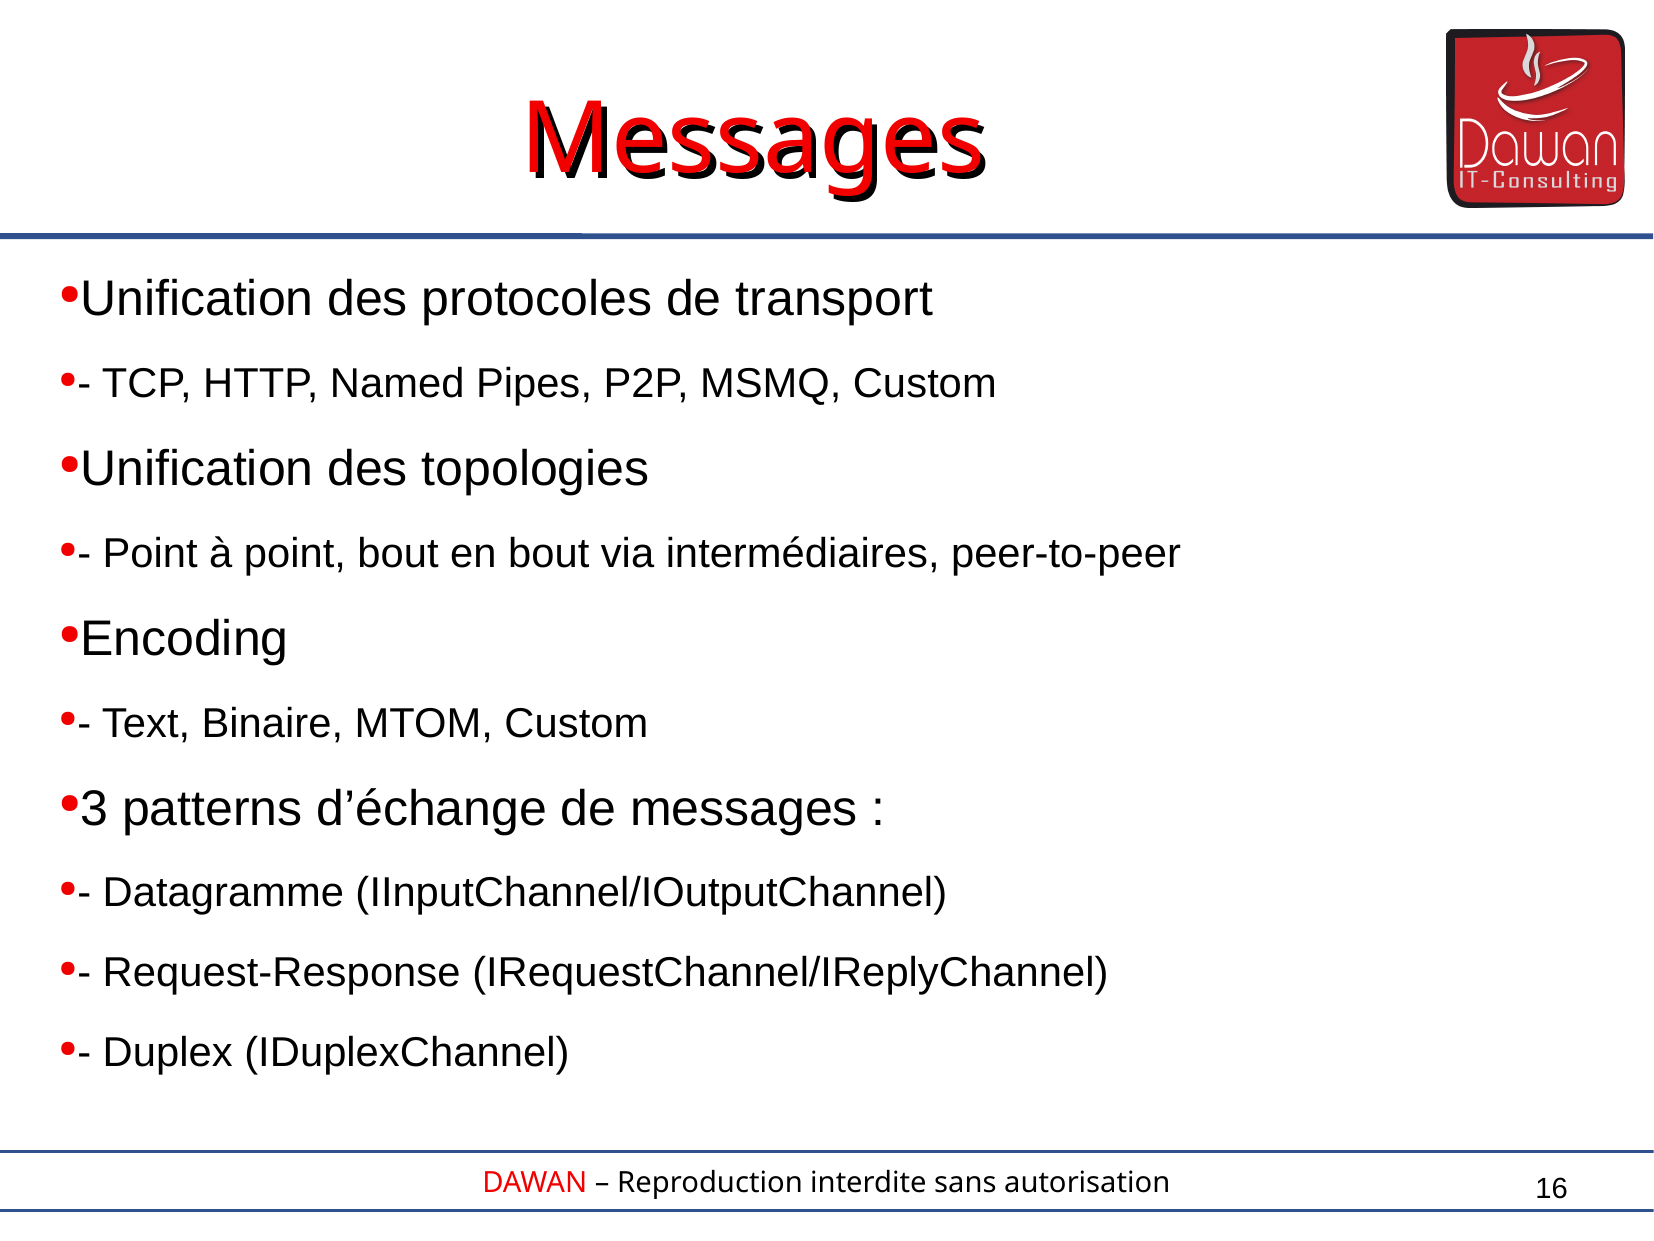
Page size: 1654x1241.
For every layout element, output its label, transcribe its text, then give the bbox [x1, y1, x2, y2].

list Unification des protocoles de transport - TCP, HTTP, Named Pipes, P2P, MSMQ, Custom Unification des topologies - Point à point, bout en bout via intermédiaires, peer-to-peer Encoding - Text, Binaire, MTOM, Custom 3 patterns d’échange de messages : - Datagramme (IInputChannel/IOutputChannel) - Request-Response (IRequestChannel/IReplyChannel) - Duplex (IDuplexChannel) [59, 265, 1595, 1109]
text_box [1535, 1169, 1595, 1234]
title Messages [59, 29, 1447, 237]
